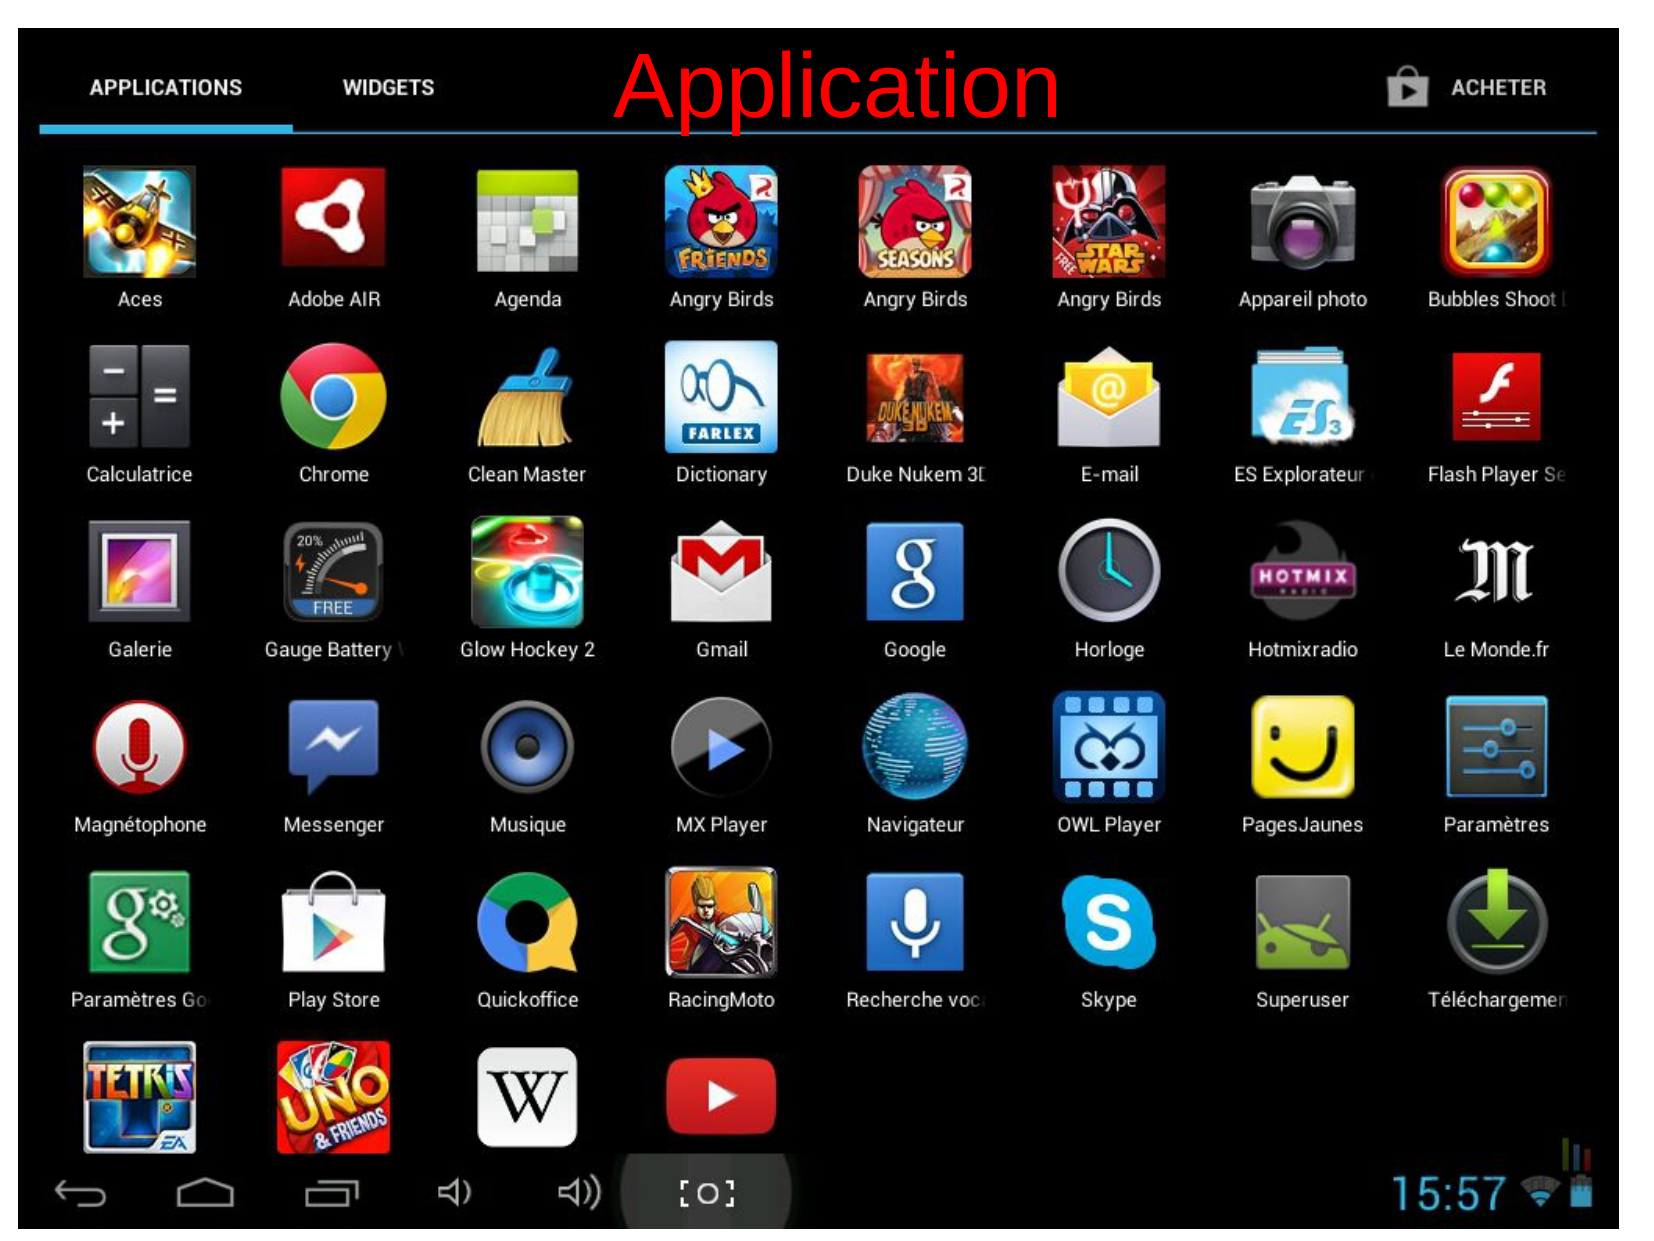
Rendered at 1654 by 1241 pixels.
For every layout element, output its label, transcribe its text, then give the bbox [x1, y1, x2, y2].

title Application [94, 0, 1583, 189]
picture [18, 28, 1619, 1229]
